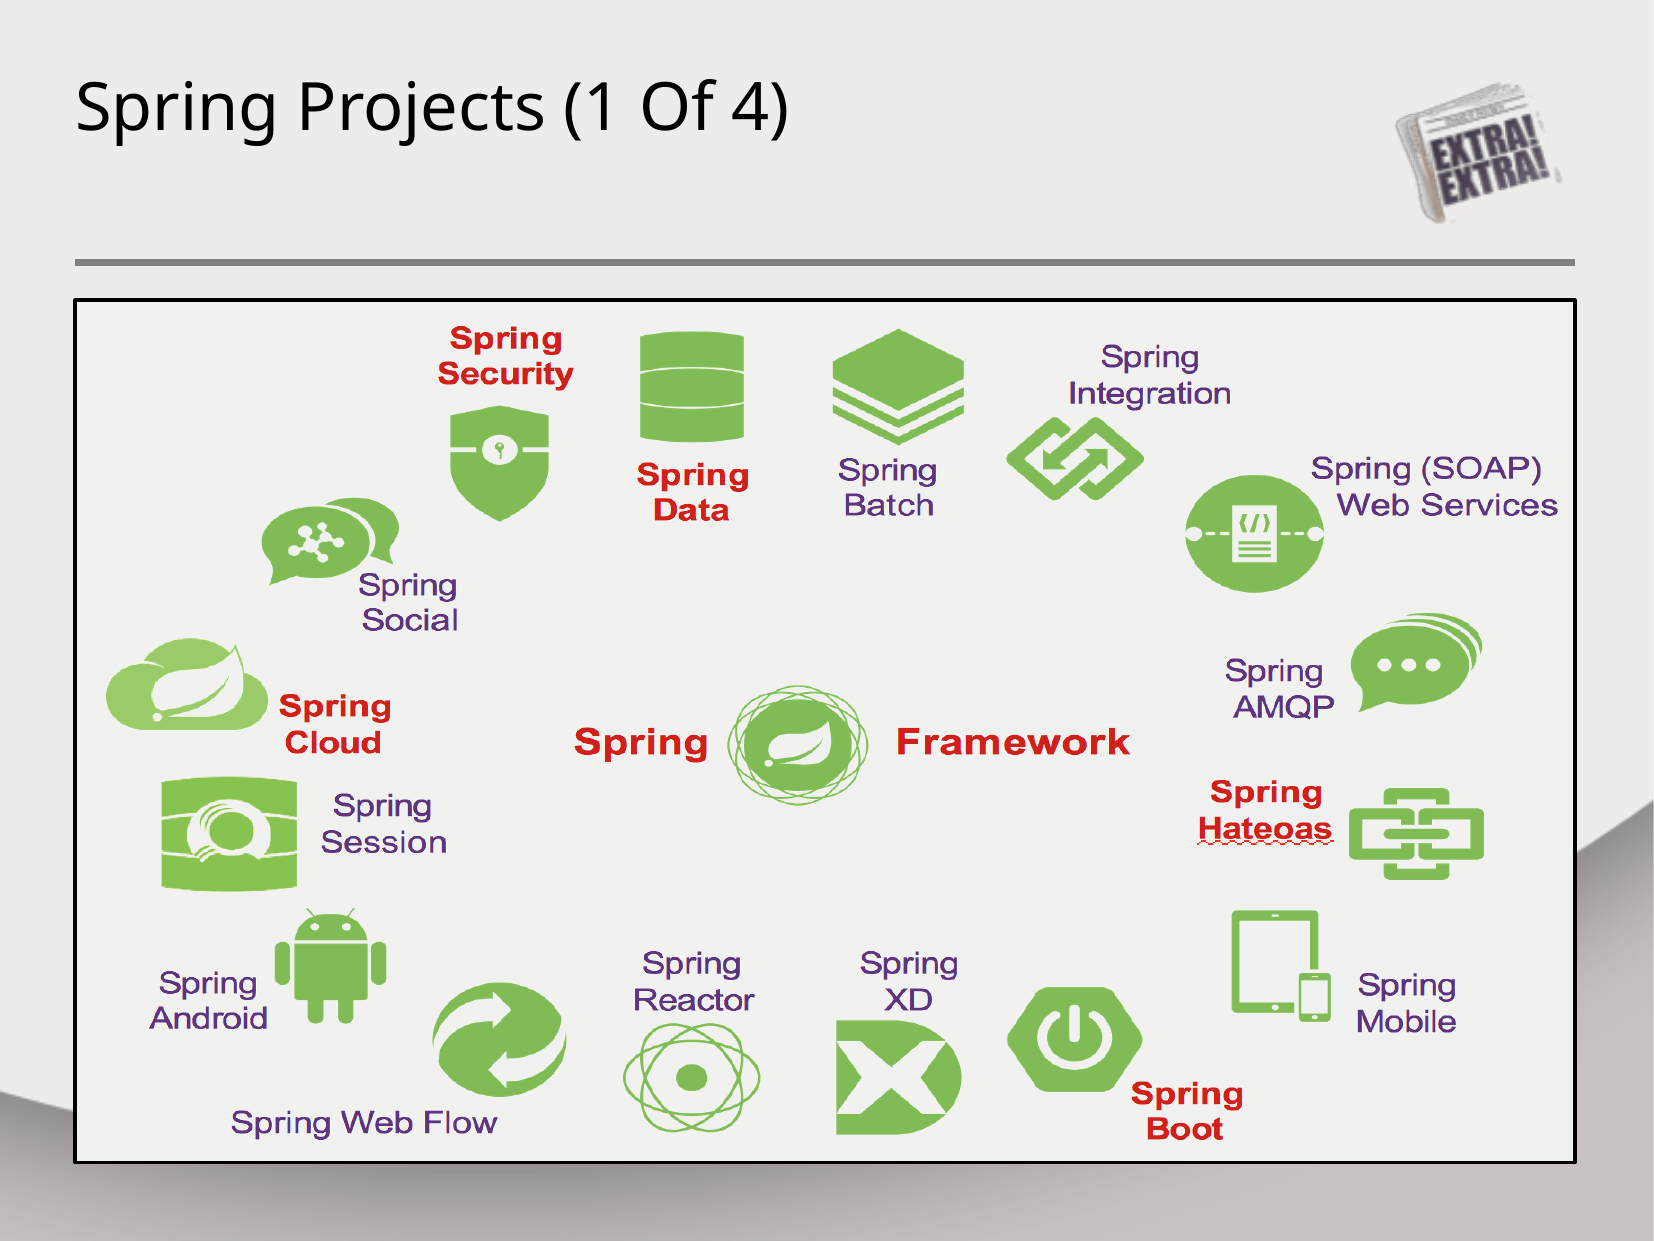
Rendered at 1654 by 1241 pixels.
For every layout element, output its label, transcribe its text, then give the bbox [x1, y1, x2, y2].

title Spring Projects (1 Of 4) [75, 75, 1387, 226]
picture [0, 0, 1654, 1241]
